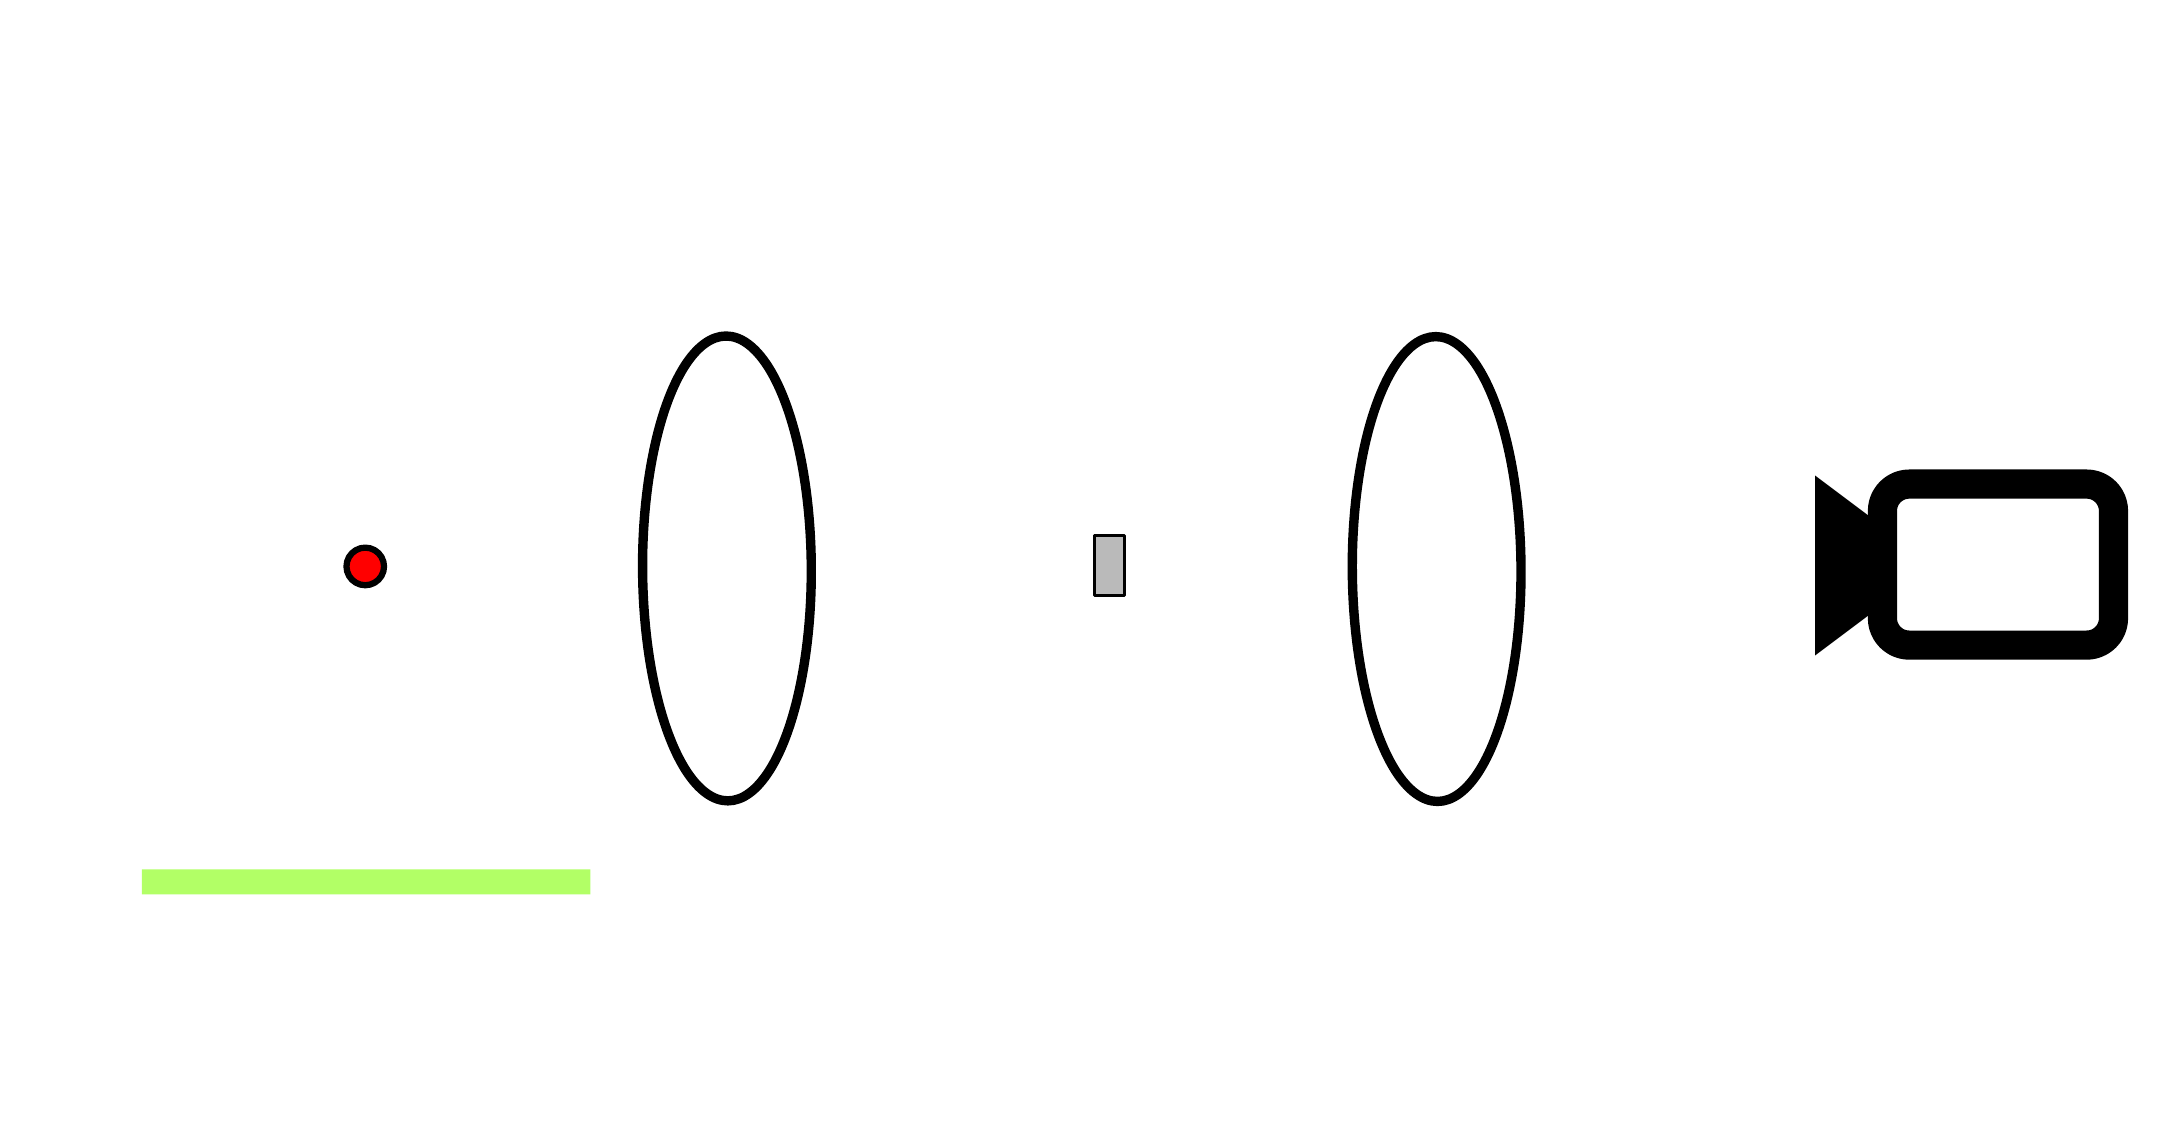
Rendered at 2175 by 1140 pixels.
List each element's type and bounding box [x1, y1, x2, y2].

text_box [1094, 535, 1125, 596]
text_box [1352, 336, 1522, 802]
text_box [1882, 484, 2114, 646]
text_box [642, 336, 812, 801]
text_box [1815, 475, 1876, 656]
text_box [346, 547, 385, 586]
